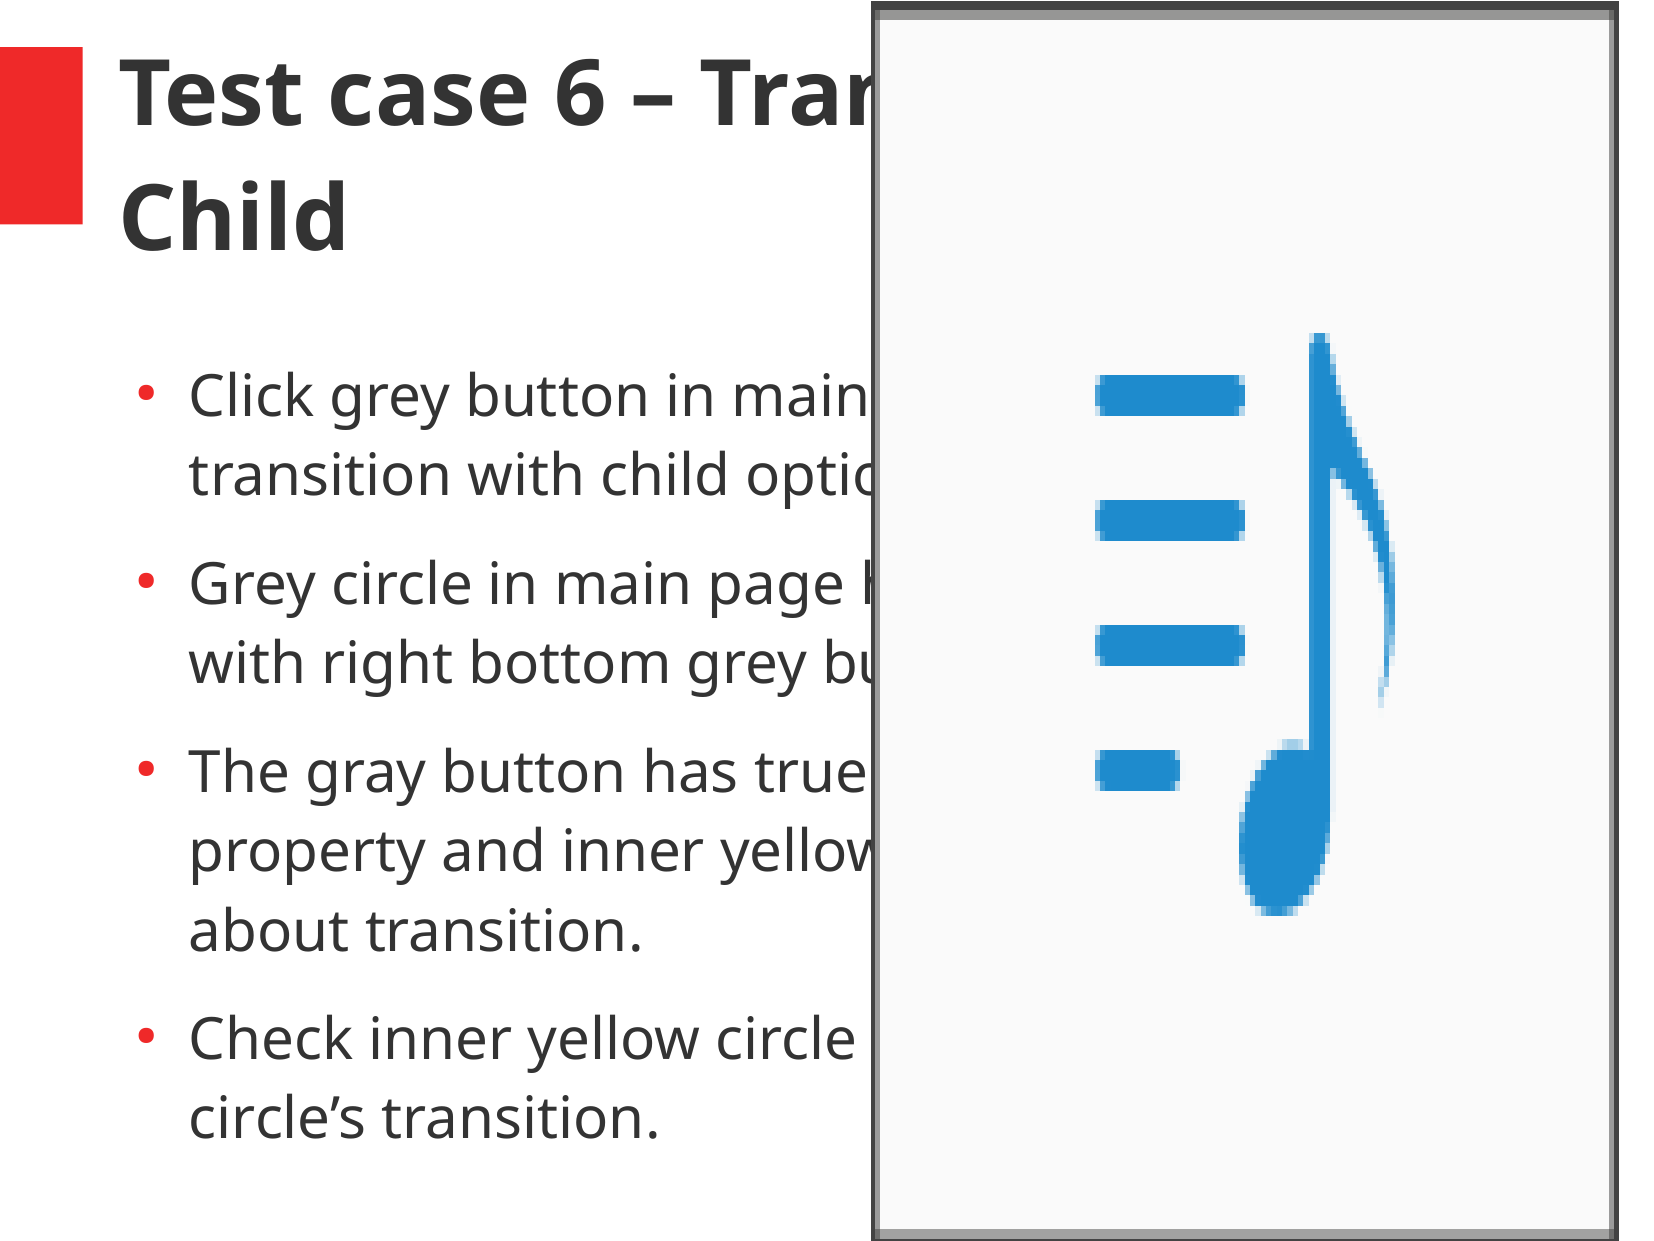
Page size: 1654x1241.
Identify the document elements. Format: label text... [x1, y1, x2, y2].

text_box [870, 0, 1621, 1241]
list Click grey button in main page to check transition with child option. Grey circle in main page has same transition tag with right bottom grey button in fifth page. The gray button has true TransitionWithChild property and inner yellow View has no option about transition. Check inner yellow circle moves following grey circle’s transition. [118, 354, 870, 1074]
title Test case 6 – Transition with Child [118, 45, 870, 260]
